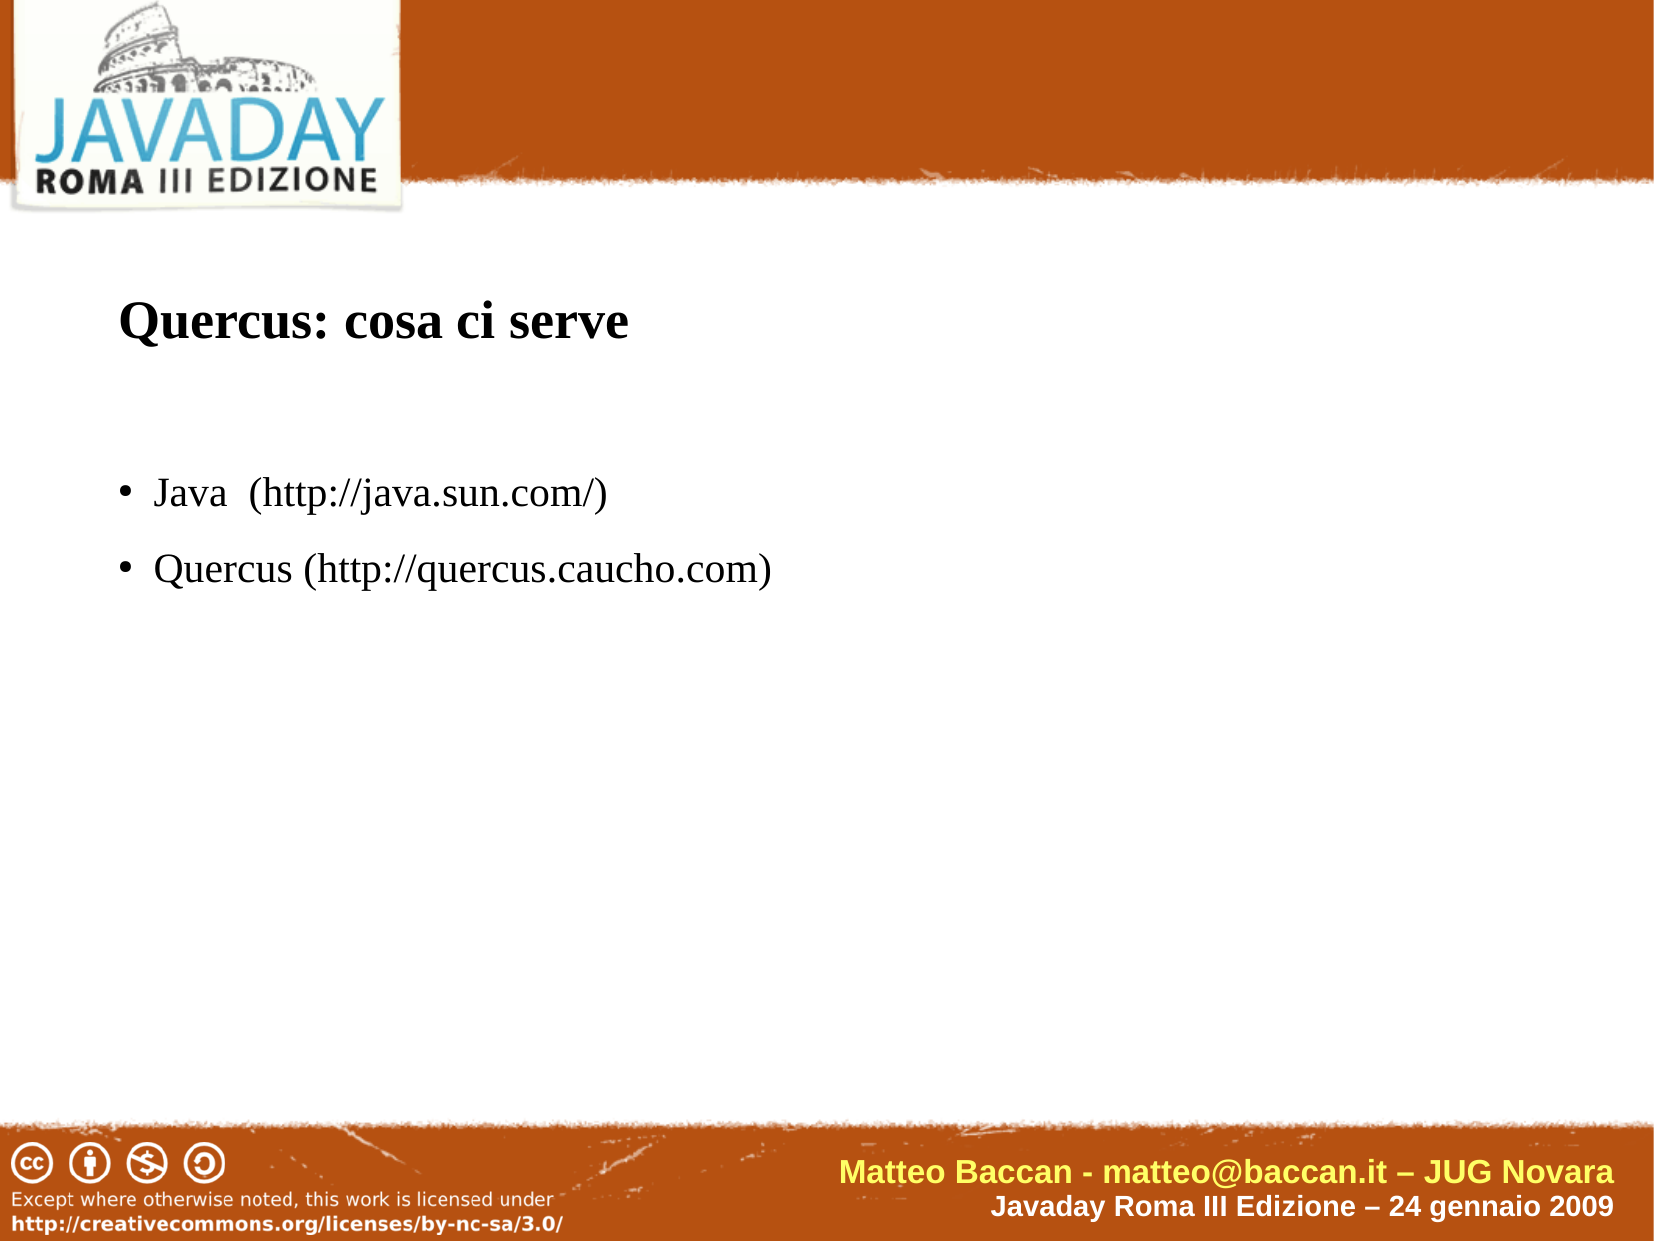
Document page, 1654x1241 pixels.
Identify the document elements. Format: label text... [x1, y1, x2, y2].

list Quercus: cosa ci serve Java (http://java.sun.com/) Quercus (http://quercus.caucho.com) [82, 290, 1571, 1109]
picture [0, 1007, 1654, 1241]
picture [0, 0, 1654, 231]
